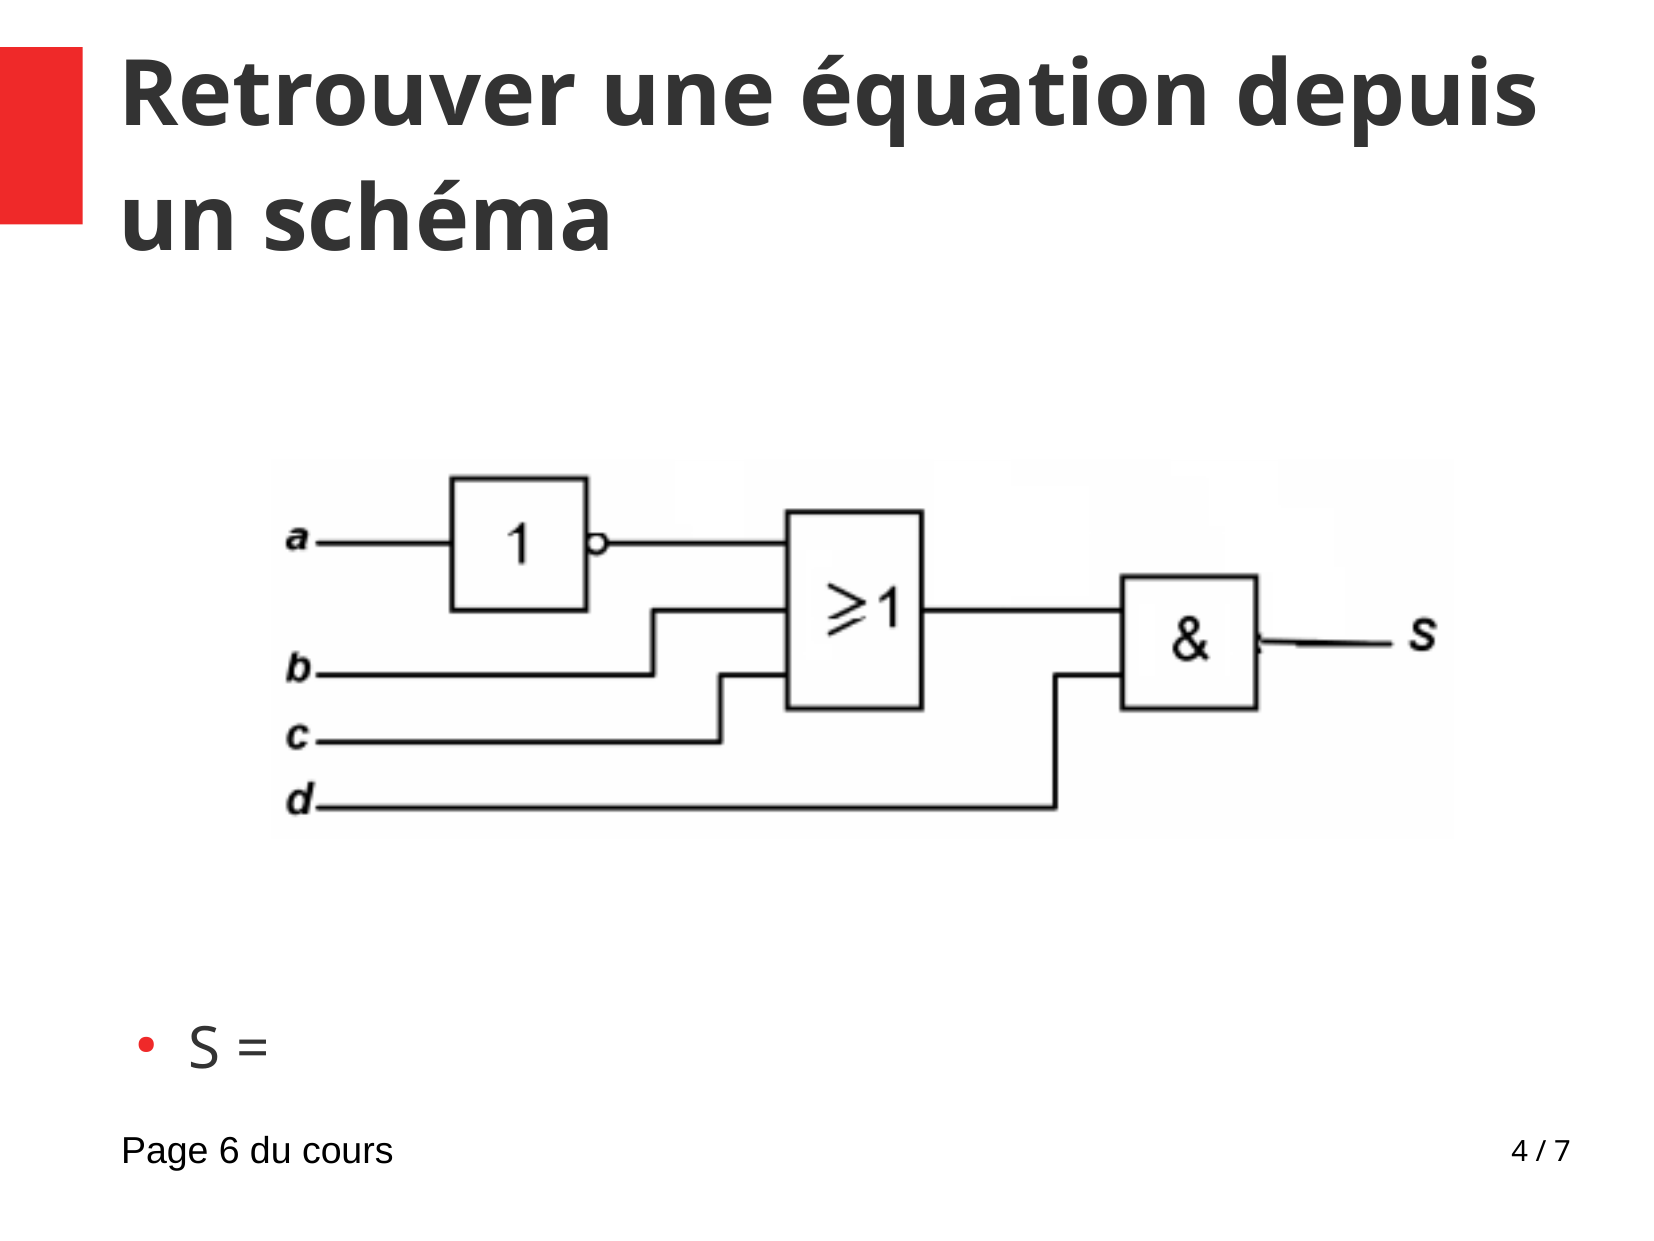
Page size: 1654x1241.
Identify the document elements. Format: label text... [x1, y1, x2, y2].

list S = [118, 354, 1536, 1074]
text_box Page 6 du cours [106, 1122, 745, 1179]
picture [271, 459, 1454, 839]
title Retrouver une équation depuis un schéma [118, 45, 1571, 260]
